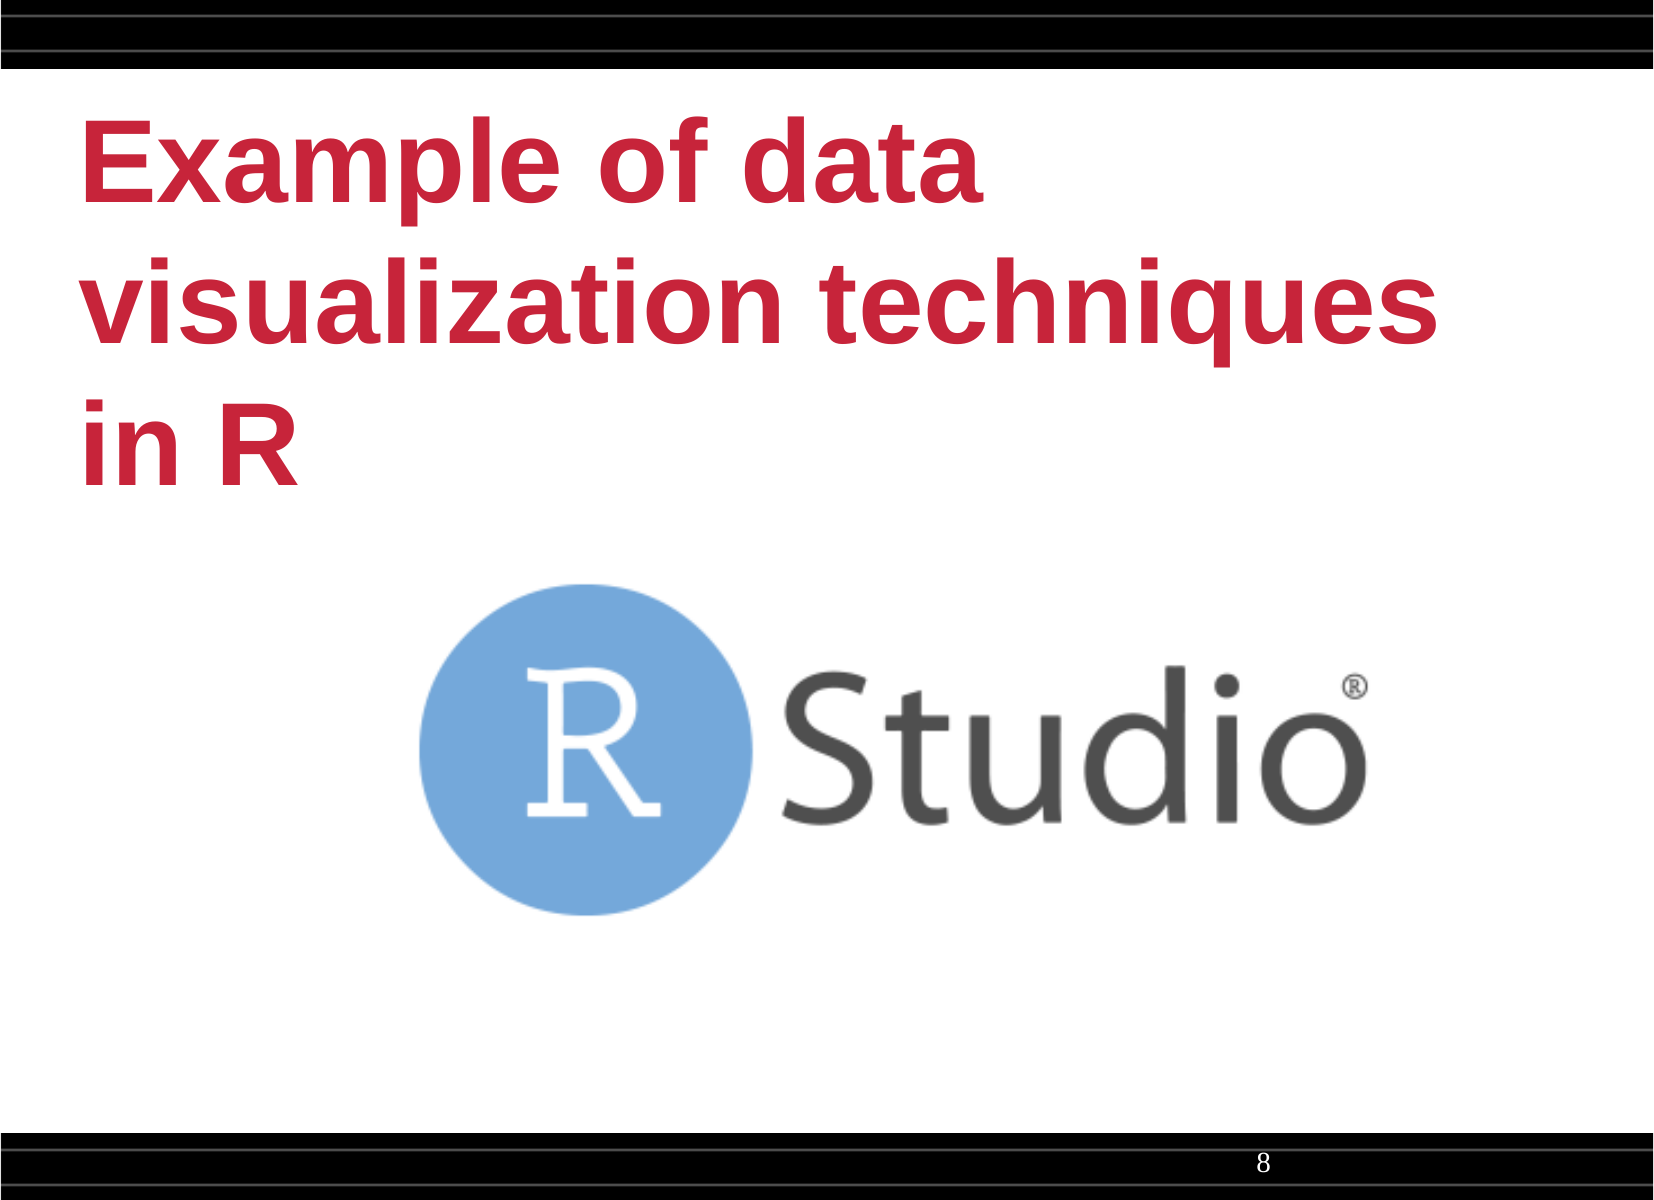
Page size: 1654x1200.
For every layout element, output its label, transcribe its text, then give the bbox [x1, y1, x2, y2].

picture [330, 389, 1456, 1111]
title Example of data visualization techniques in R [78, 83, 1566, 480]
